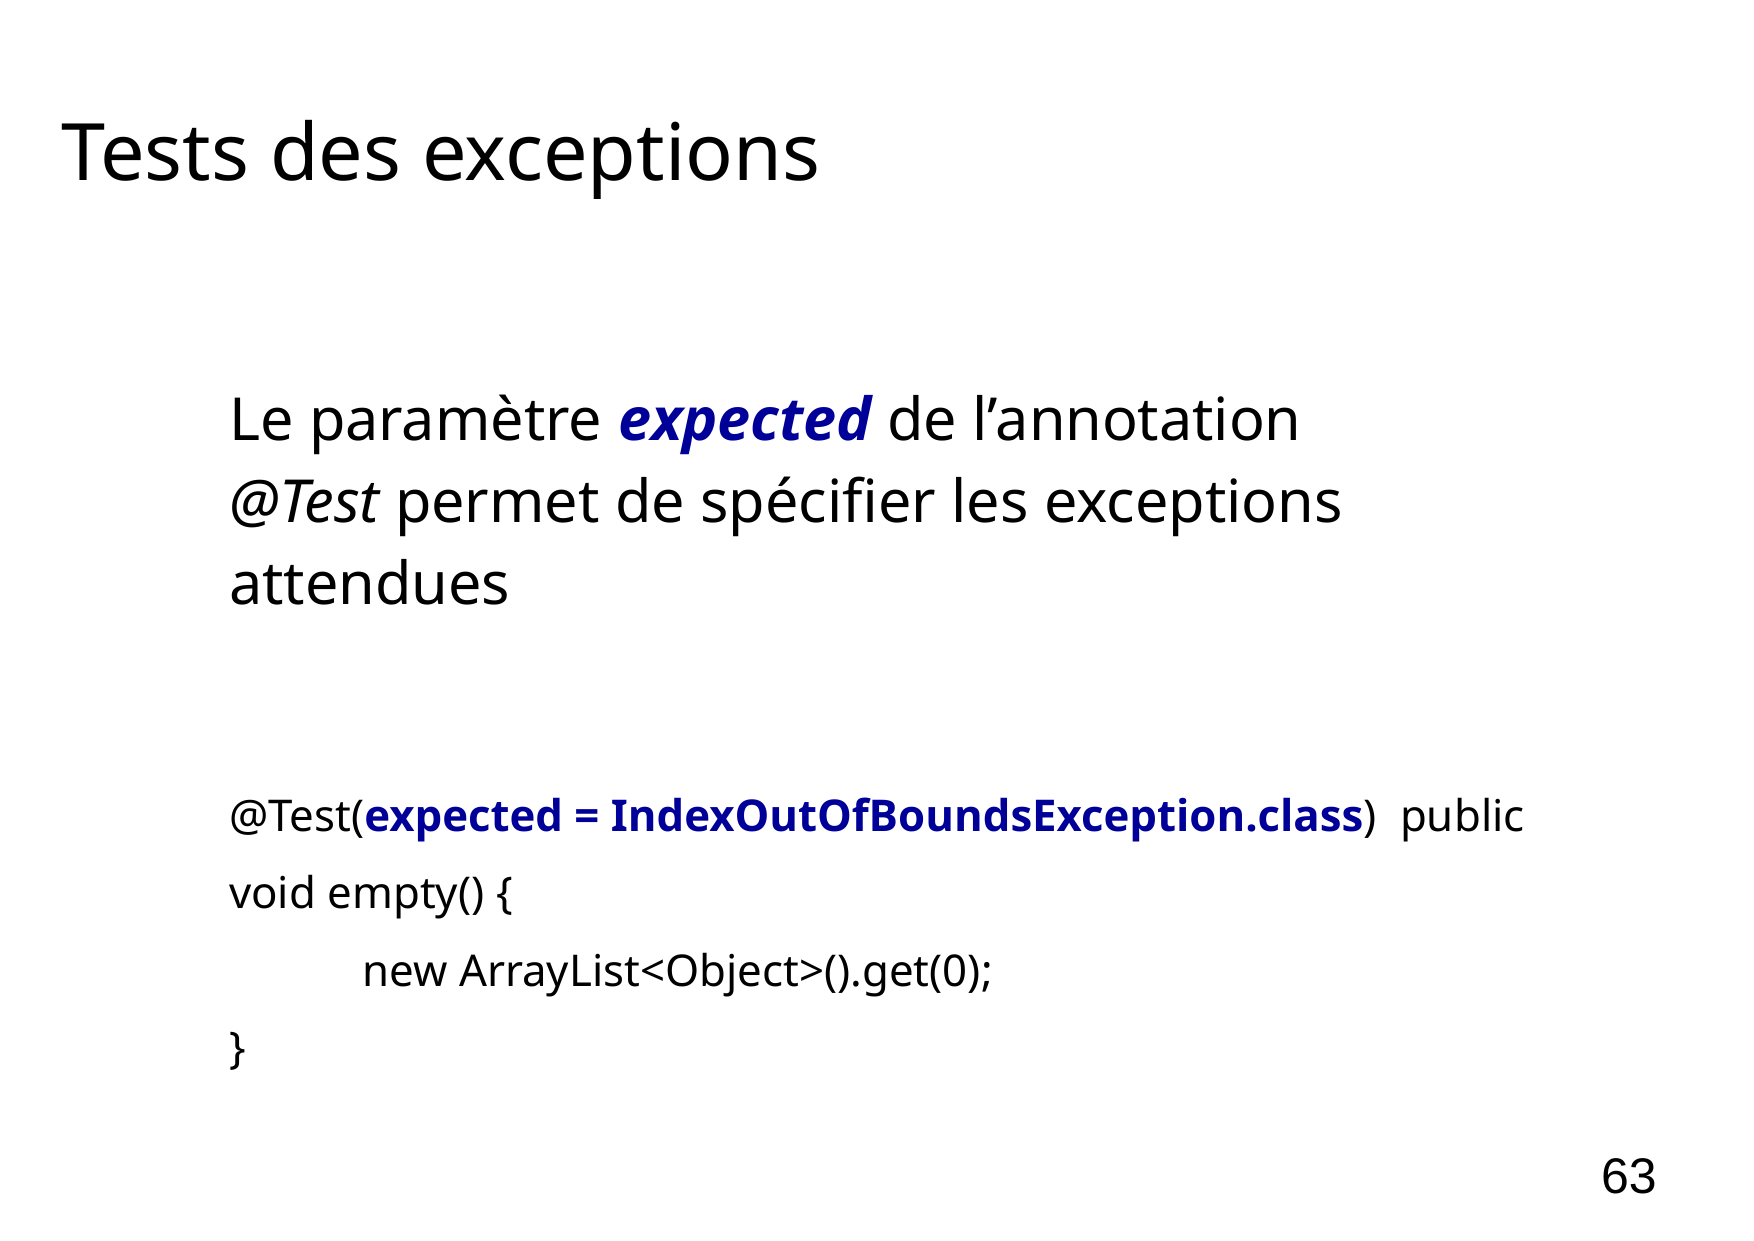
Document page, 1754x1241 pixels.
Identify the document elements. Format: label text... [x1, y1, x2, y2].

text_box Le paramètre expected de l’annotation @Test permet de spécifier les exceptions attendues [227, 364, 1458, 617]
text_box @Test(expected = IndexOutOfBoundsException.class) public void empty() { new ArrayList<Object>().get(0); } [227, 761, 1542, 1073]
title Tests des exceptions [59, 98, 1695, 309]
text_box 63 [1594, 1135, 1658, 1204]
